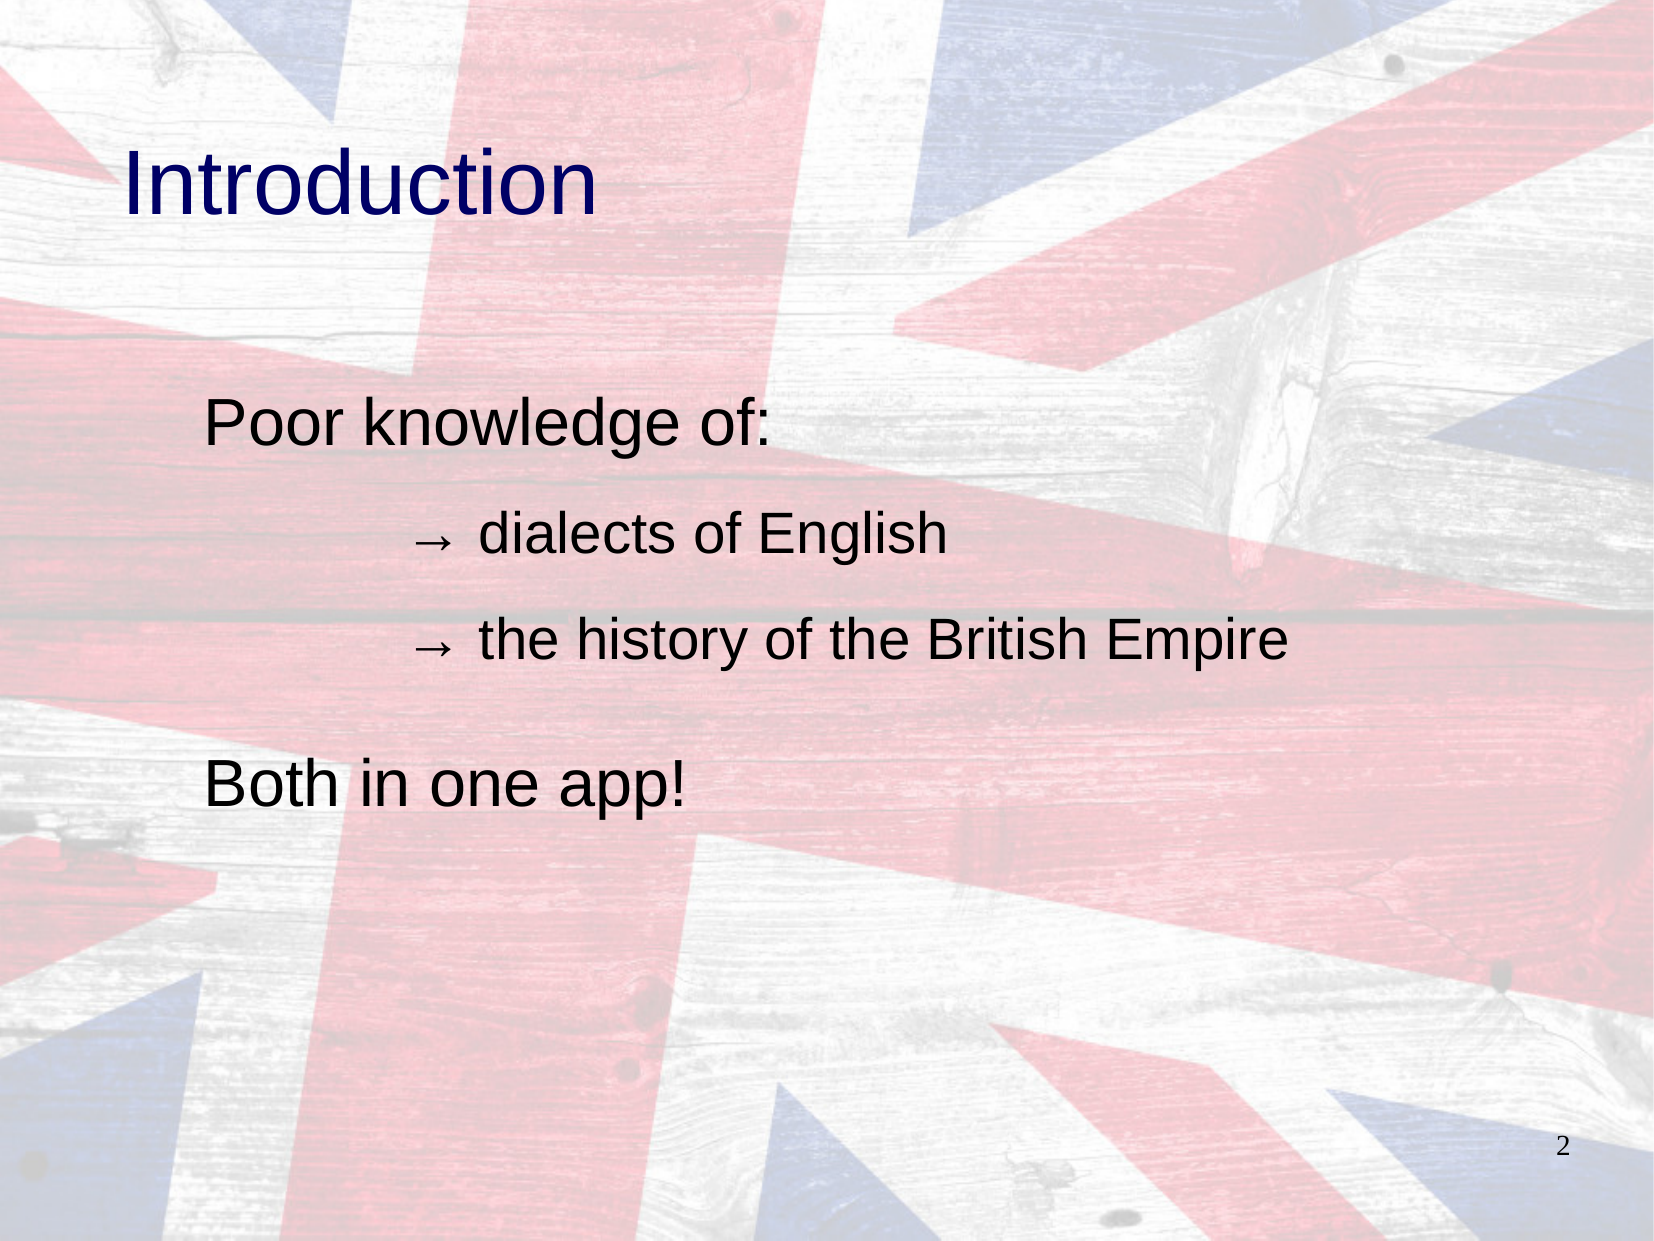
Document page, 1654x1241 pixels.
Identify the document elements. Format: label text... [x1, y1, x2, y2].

text_box Both in one app! [188, 738, 706, 828]
text_box Poor knowledge of: [188, 377, 810, 468]
text_box → dialects of English [389, 492, 1040, 573]
text_box Introduction [106, 124, 721, 242]
text_box → the history of the British Empire [389, 599, 1382, 680]
picture [0, 0, 1654, 1241]
